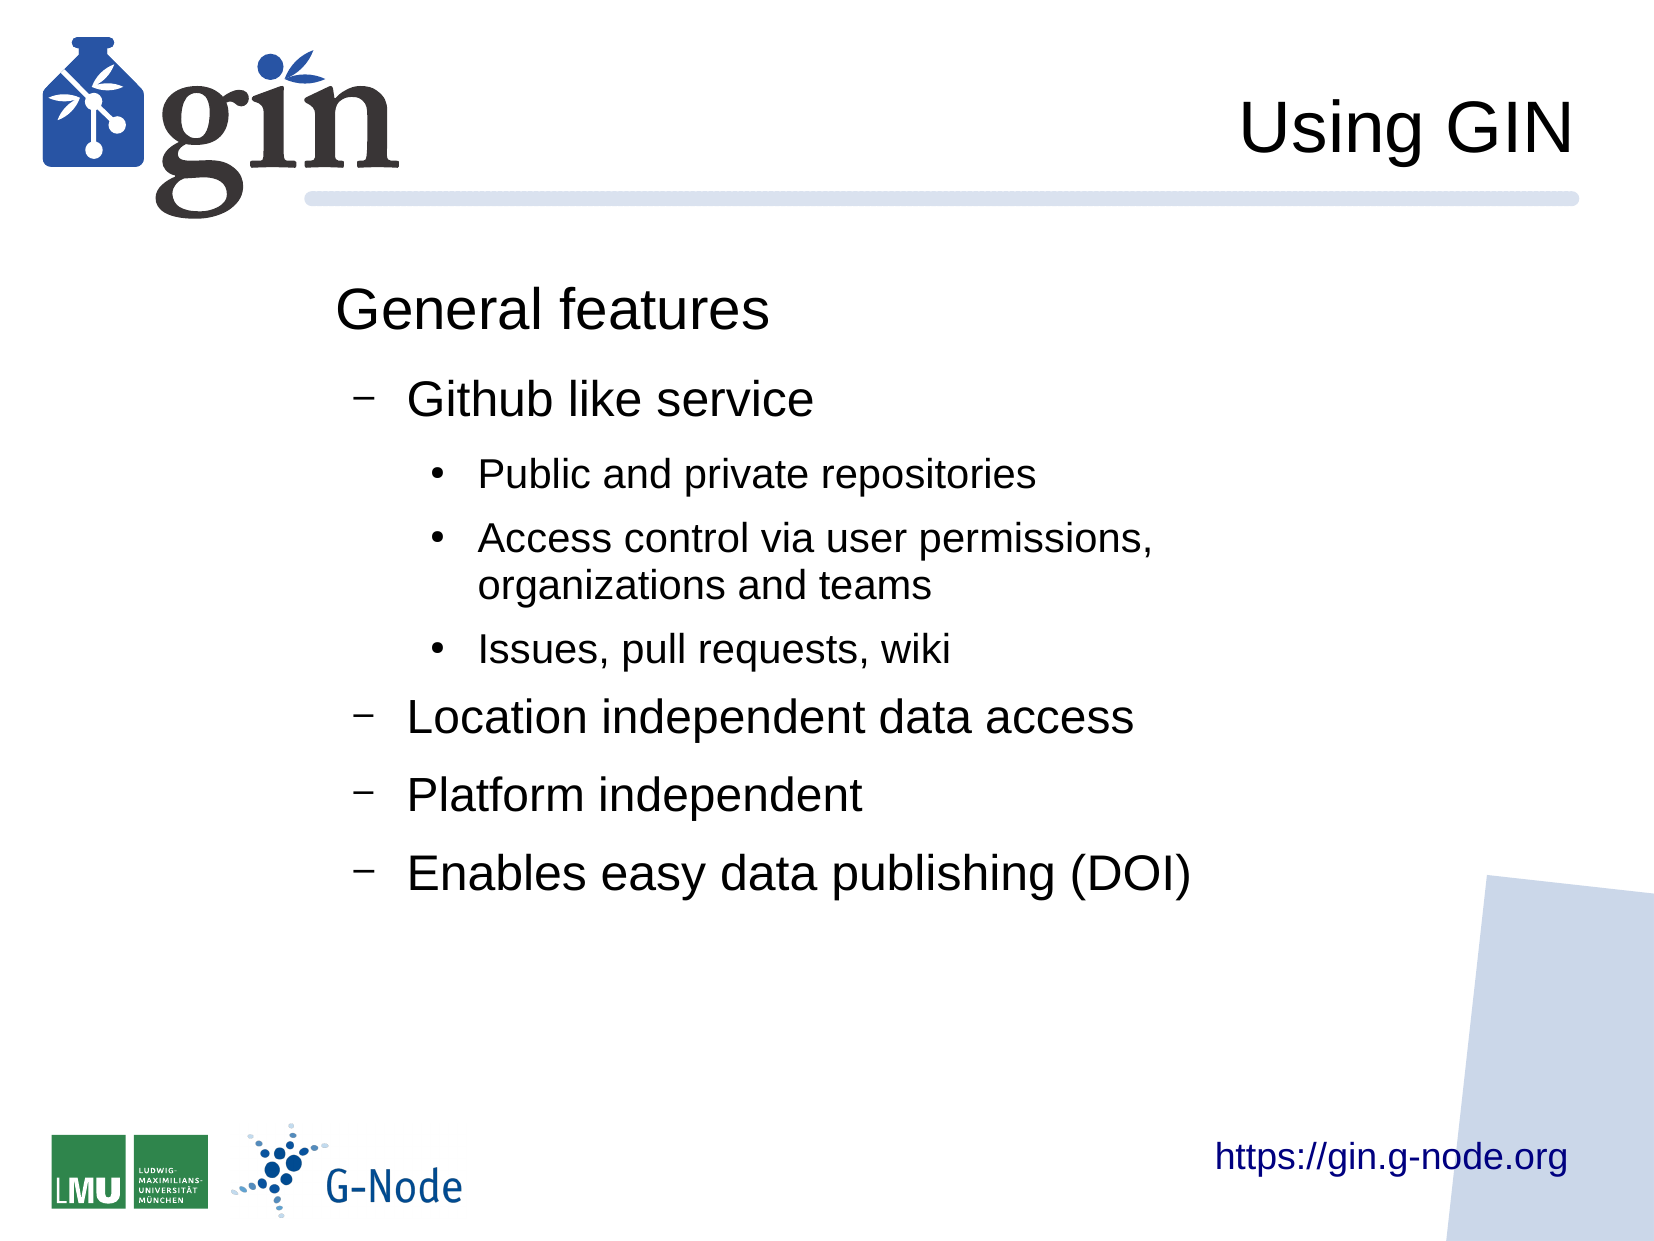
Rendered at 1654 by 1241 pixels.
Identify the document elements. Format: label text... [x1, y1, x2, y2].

text_box https://gin.g-node.org [1200, 1128, 1625, 1186]
picture [230, 1123, 467, 1219]
text_box Using GIN [87, 30, 1576, 226]
picture [33, 30, 409, 224]
list General features Github like service Public and private repositories Access control via user permissions, organizations and teams Issues, pull requests, wiki Location independent data access Platform independent Enables easy data publishing (DOI) [264, 277, 1408, 1066]
